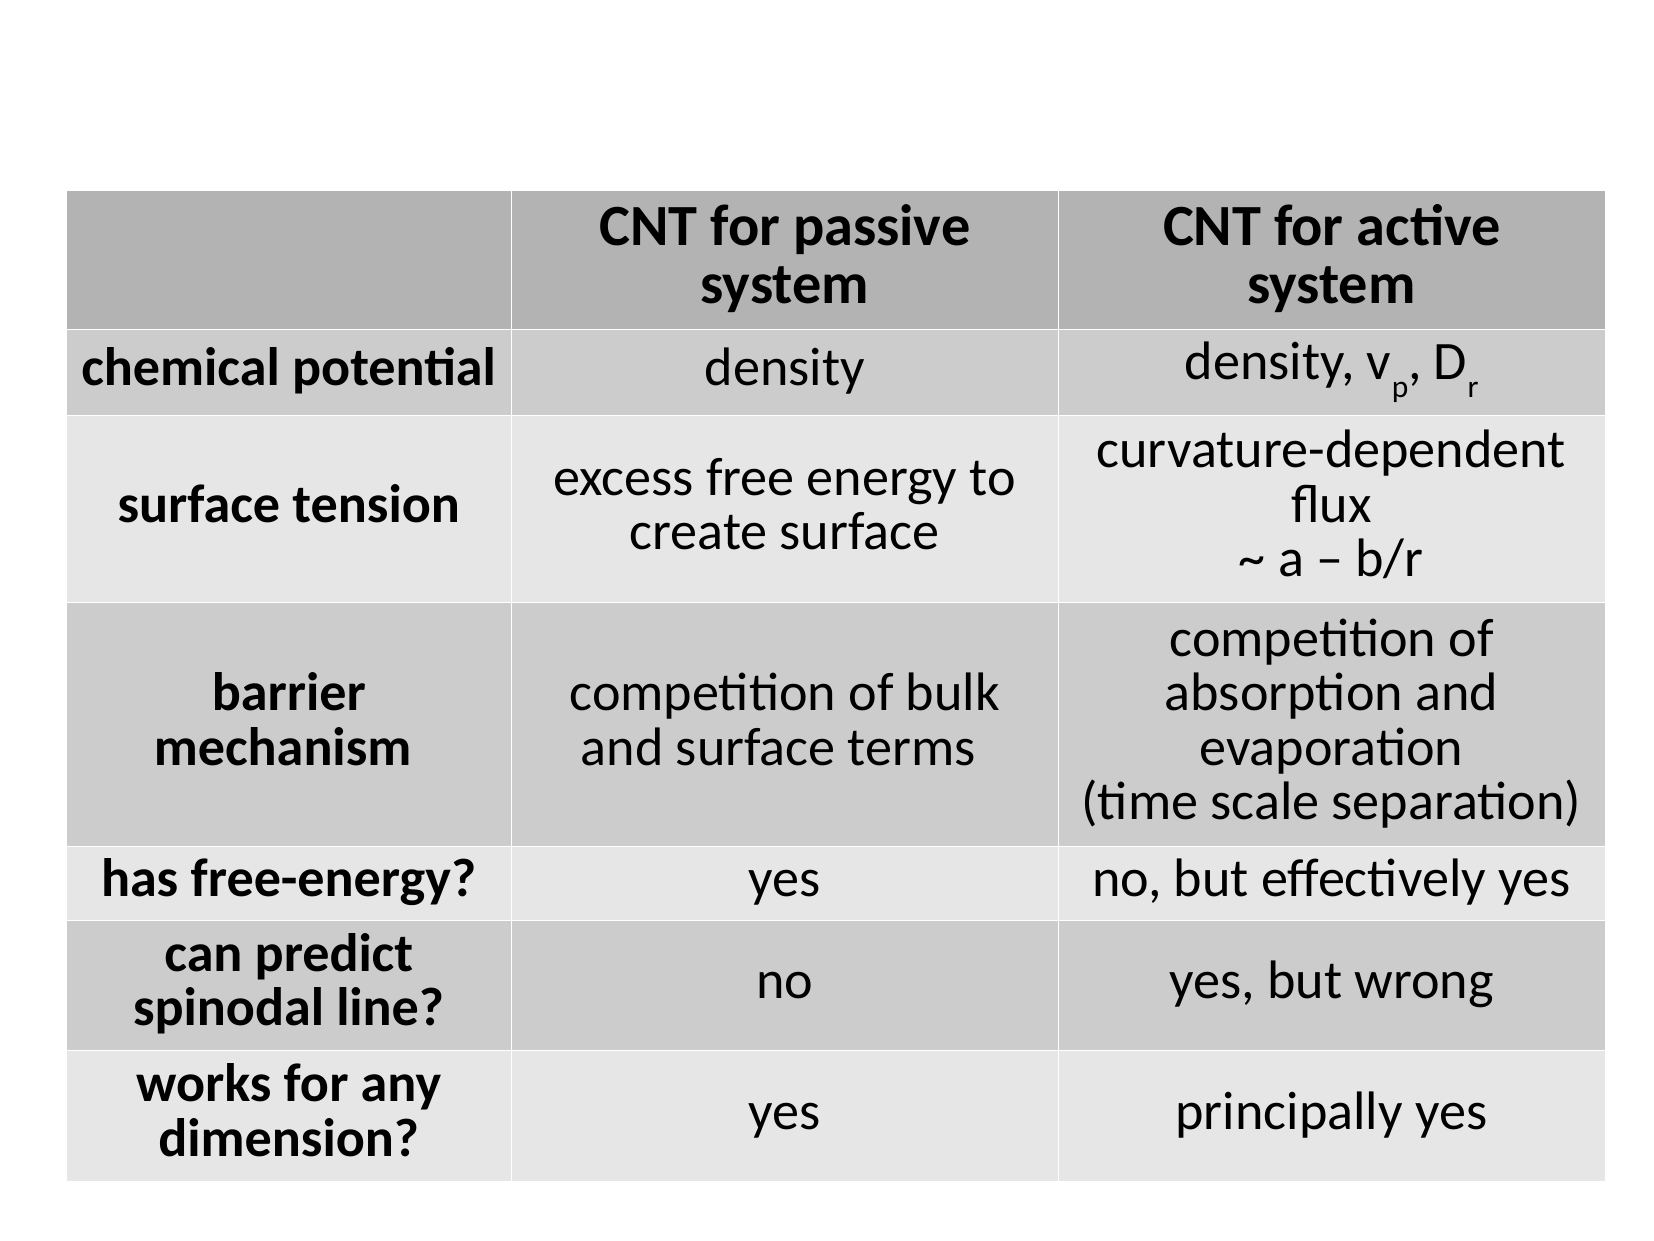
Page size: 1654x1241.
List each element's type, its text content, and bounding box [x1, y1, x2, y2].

table_cell can predict spinodal line? [67, 921, 511, 1050]
table_cell density, vp, Dr [1059, 330, 1605, 415]
table_cell density [512, 330, 1058, 415]
table_cell no [512, 921, 1058, 1050]
table_cell yes, but wrong [1059, 921, 1605, 1050]
table_header [67, 191, 511, 329]
table_cell barrier mechanism [67, 603, 511, 846]
table_cell has free-energy? [67, 847, 511, 920]
table_cell curvature-dependent flux ~ a – b/r [1059, 416, 1605, 602]
table_cell surface tension [67, 416, 511, 602]
table_cell principally yes [1059, 1051, 1605, 1181]
table_cell yes [512, 1051, 1058, 1181]
table_cell no, but effectively yes [1059, 847, 1605, 920]
table_header CNT for active system [1059, 191, 1605, 329]
table_cell competition of absorption and evaporation (time scale separation) [1059, 603, 1605, 846]
table_cell yes [512, 847, 1058, 920]
table_header CNT for passive system [512, 191, 1058, 329]
table_cell works for any dimension? [67, 1051, 511, 1181]
table_cell competition of bulk and surface terms [512, 603, 1058, 846]
table_cell excess free energy to create surface [512, 416, 1058, 602]
table_cell chemical potential [67, 330, 511, 415]
